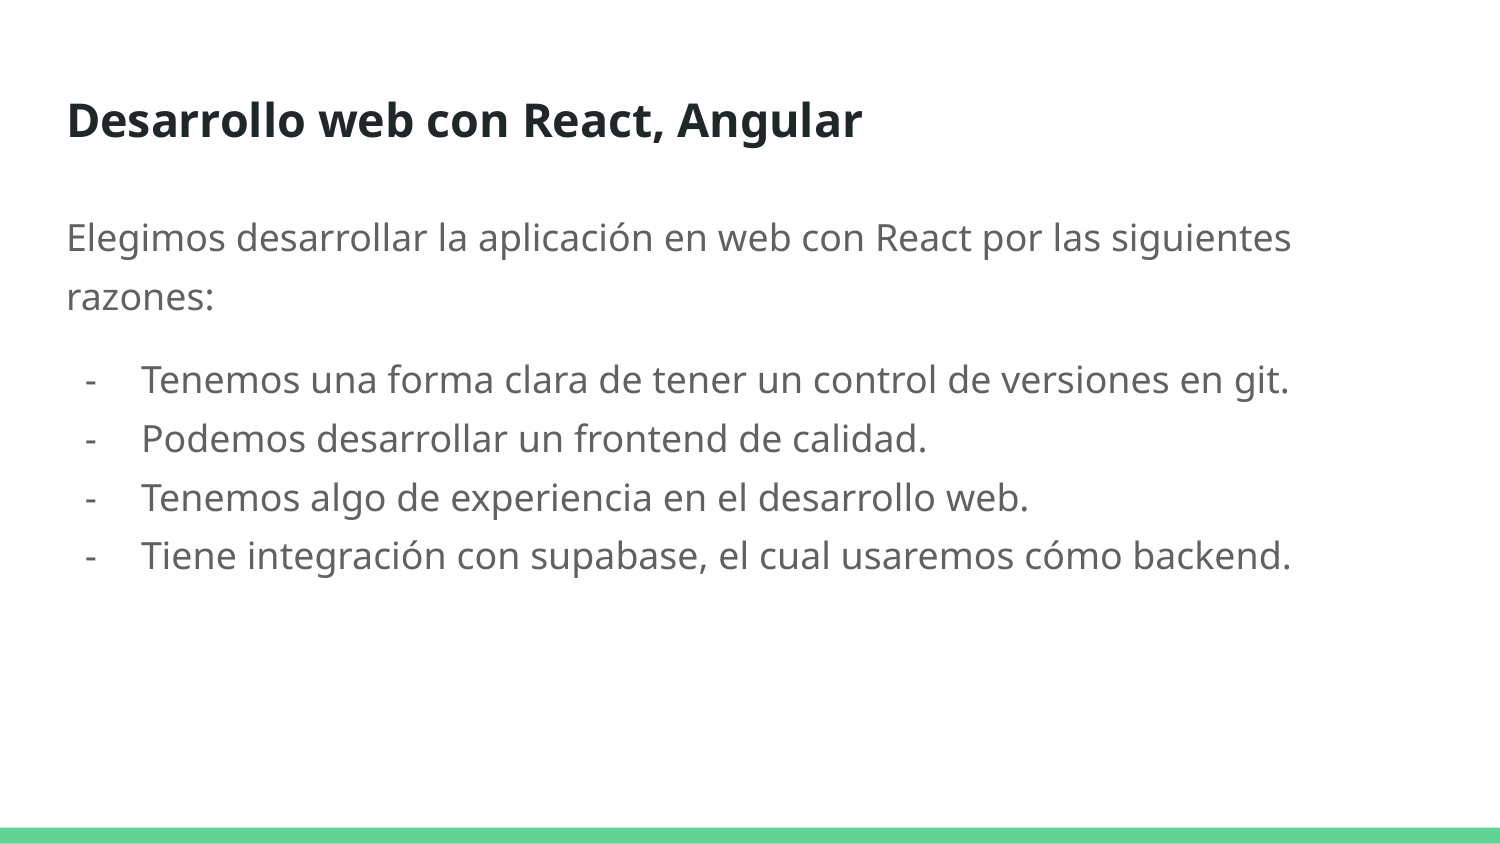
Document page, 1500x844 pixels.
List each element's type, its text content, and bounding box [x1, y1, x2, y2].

title Desarrollo web con React, Angular [51, 72, 1449, 167]
list Elegimos desarrollar la aplicación en web con React por las siguientes razones: Tenemos una forma clara de tener un control de versiones en git. Podemos desarrollar un frontend de calidad. Tenemos algo de experiencia en el desarrollo web. Tiene integración con supabase, el cual usaremos cómo backend. [51, 189, 1449, 750]
